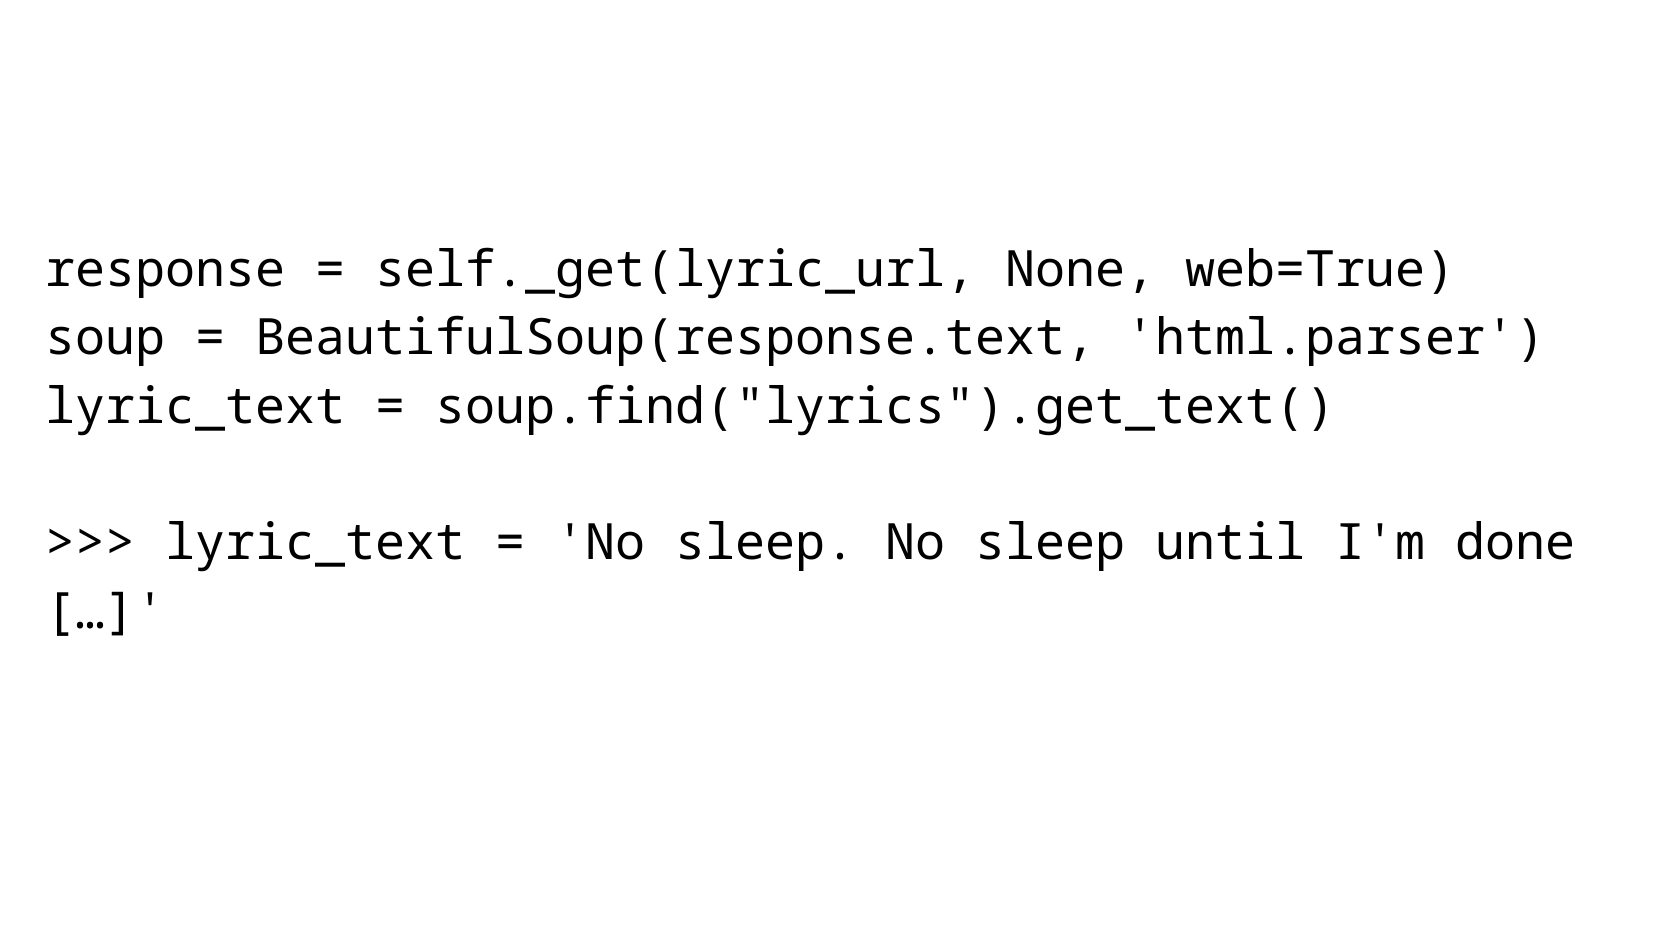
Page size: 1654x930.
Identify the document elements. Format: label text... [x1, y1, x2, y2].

subtitle response = self._get(lyric_url, None, web=True) soup = BeautifulSoup(response.text, 'html.parser') lyric_text = soup.find("lyrics").get_text() >>> lyric_text = 'No sleep. No sleep until I'm done […]' [45, 217, 1606, 796]
